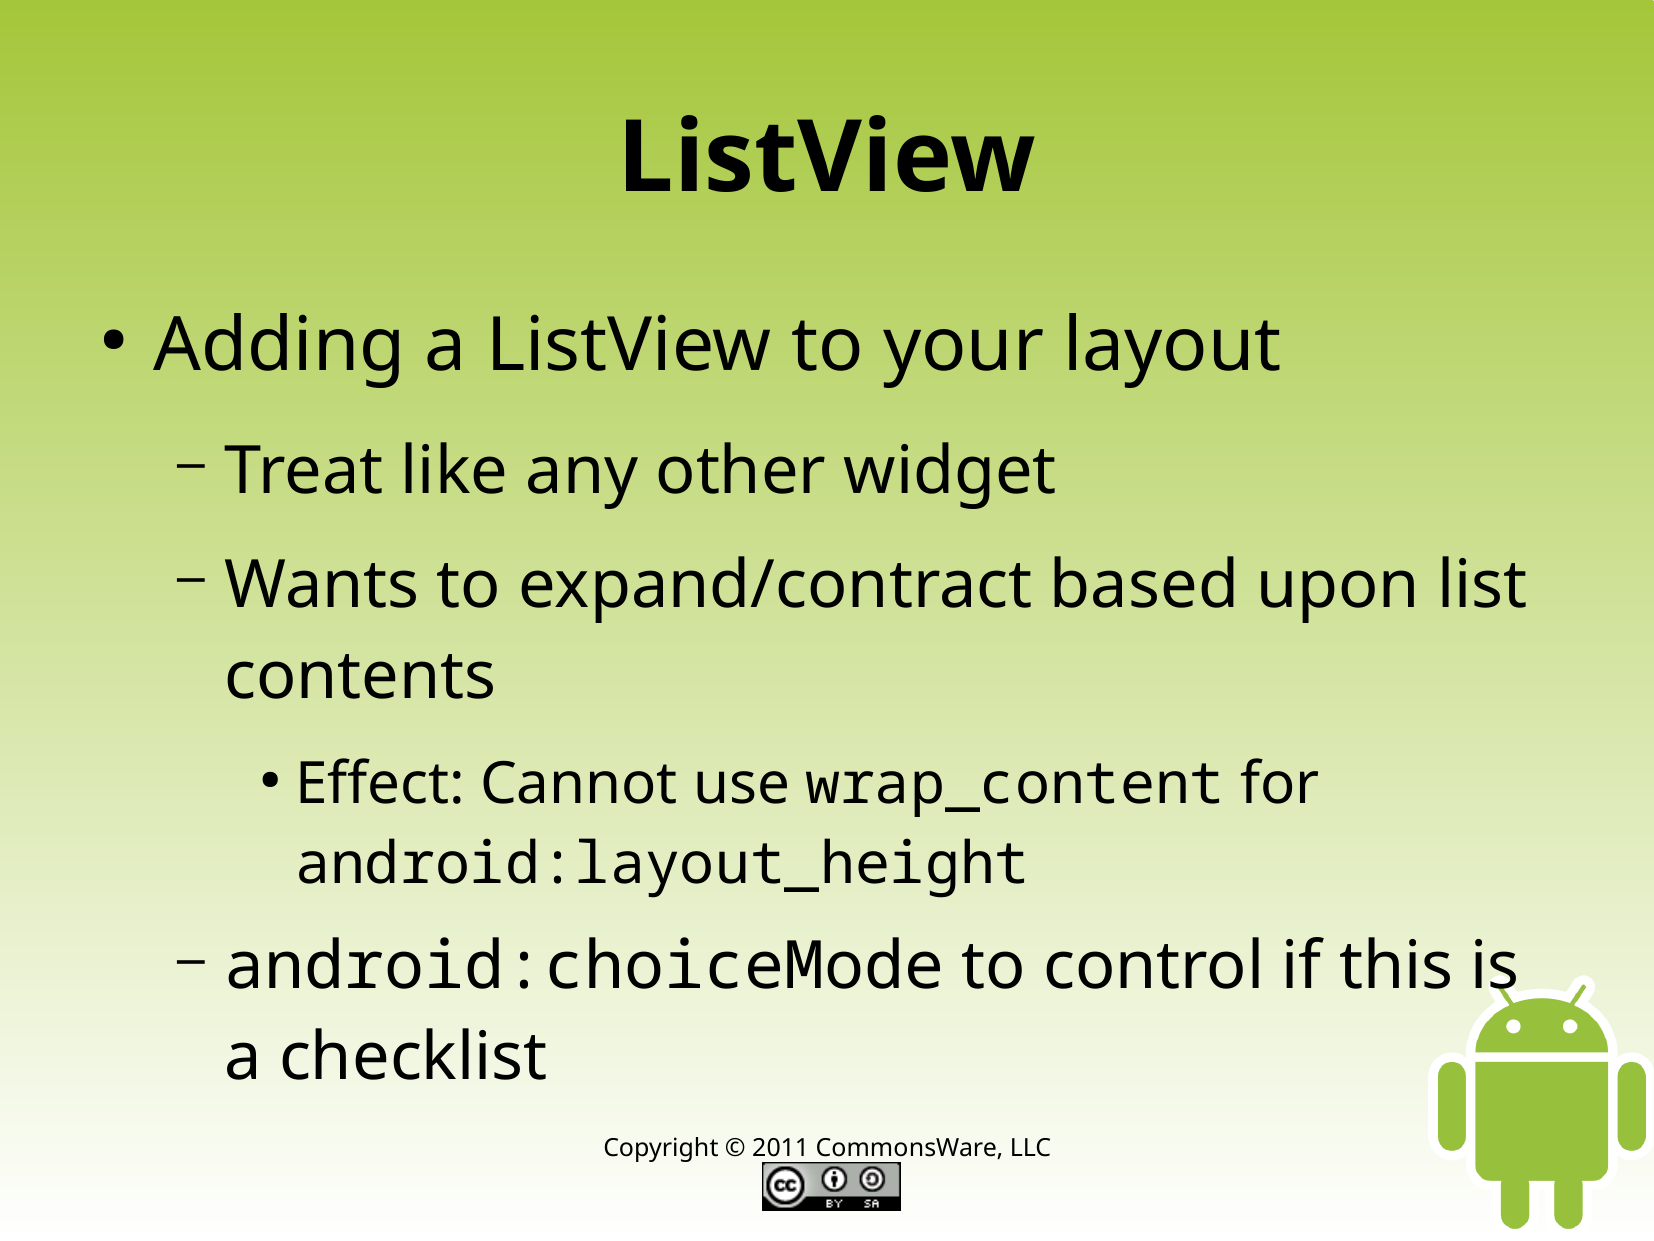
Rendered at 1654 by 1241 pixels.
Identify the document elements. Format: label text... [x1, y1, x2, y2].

picture [1428, 975, 1654, 1238]
list Adding a ListView to your layout Treat like any other widget Wants to expand/contract based upon list contents Effect: Cannot use wrap_content for android:layout_height android:choiceMode to control if this is a checklist [82, 290, 1538, 1126]
title ListView [82, 49, 1571, 257]
picture [762, 1162, 901, 1211]
